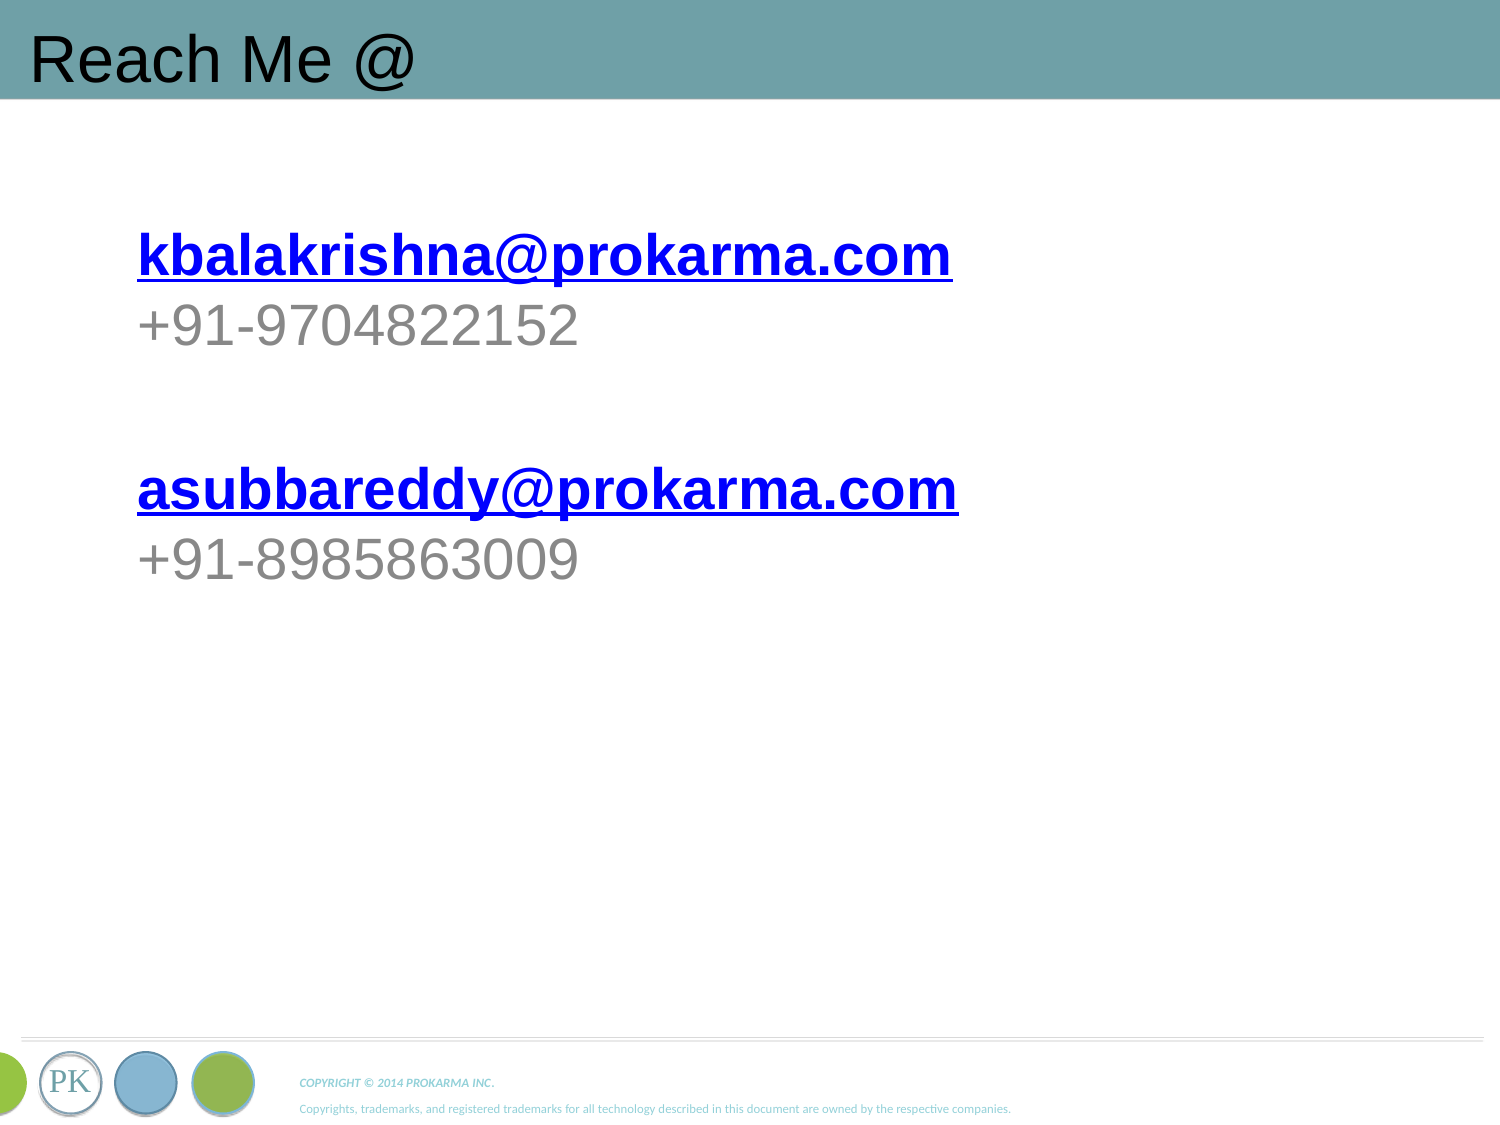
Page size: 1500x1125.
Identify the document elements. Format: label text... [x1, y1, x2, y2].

text_box kbalakrishna@prokarma.com +91-9704822152 asubbareddy@prokarma.com +91-8985863009 [122, 210, 1336, 435]
text_box Reach Me @ [15, 15, 1441, 105]
